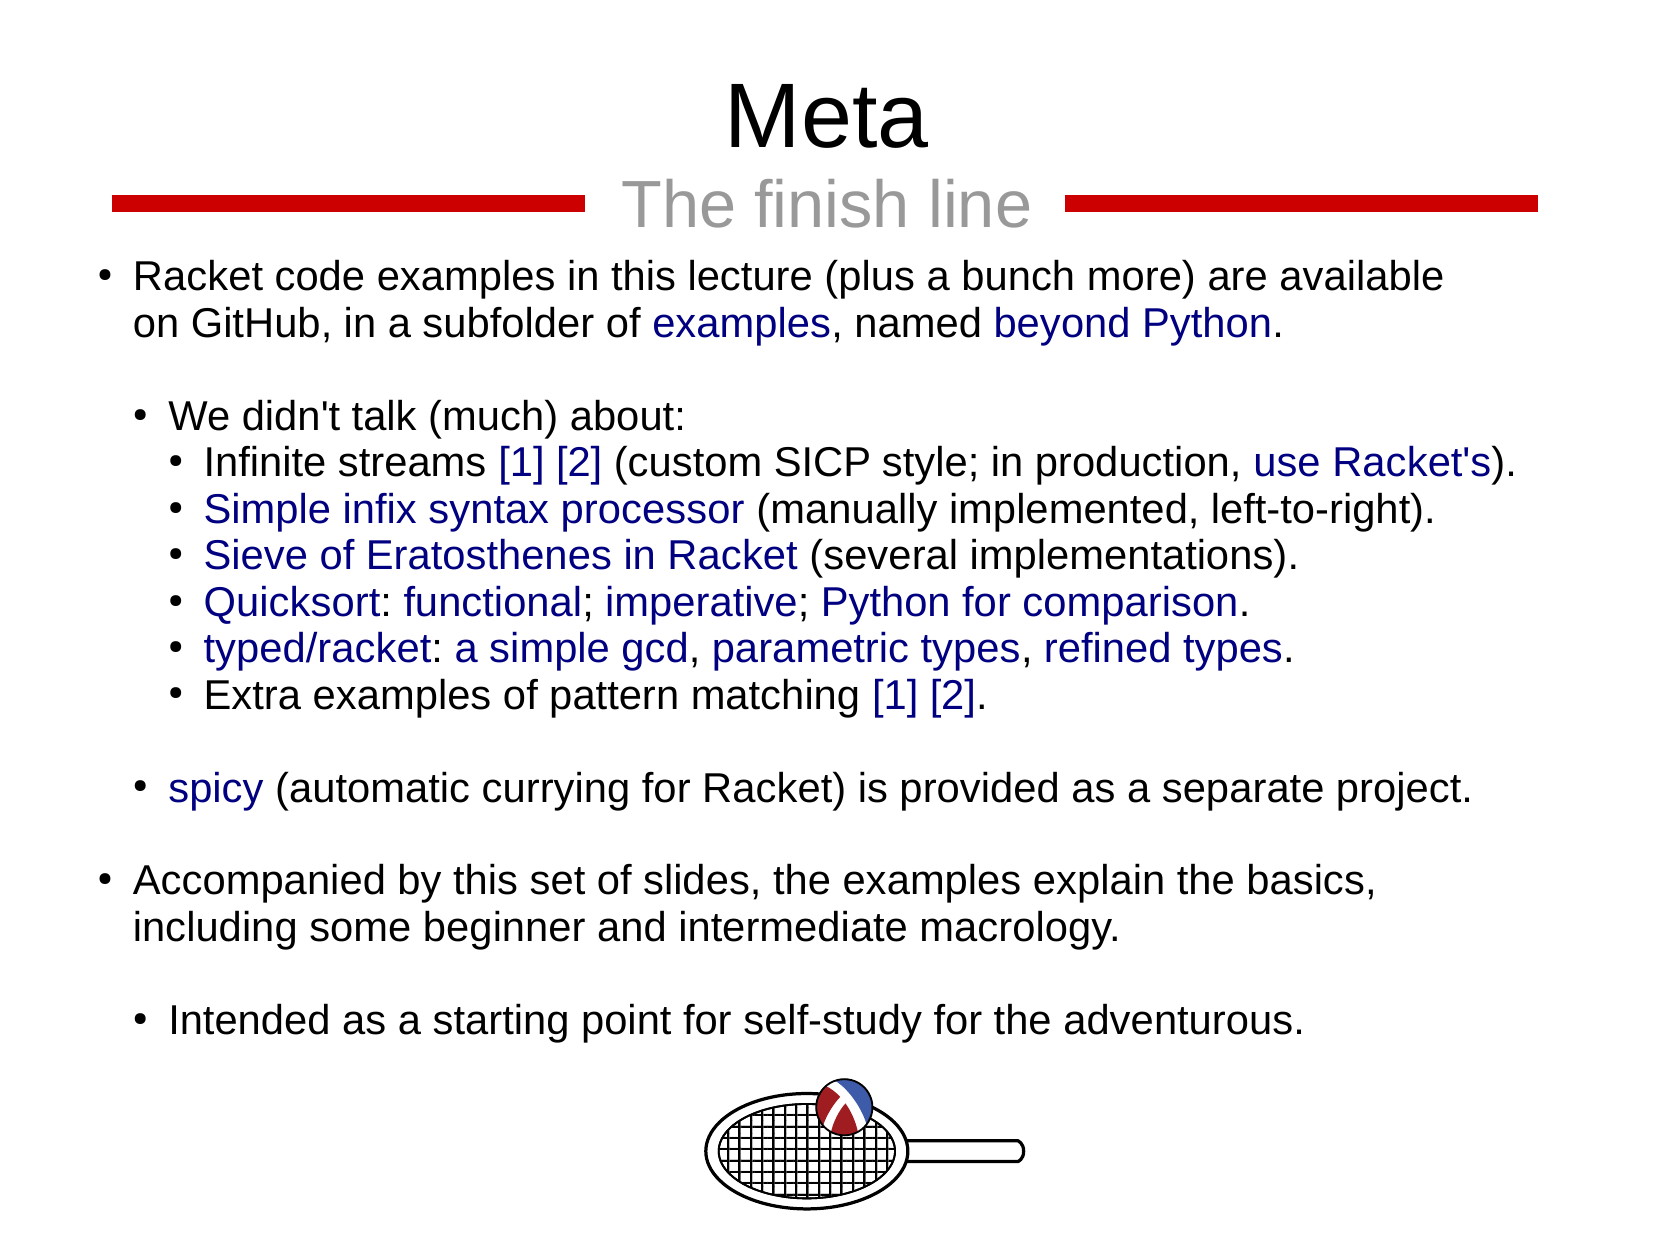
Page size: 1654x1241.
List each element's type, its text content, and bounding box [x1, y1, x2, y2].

title Meta The finish line [82, 49, 1571, 257]
text_box Racket code examples in this lecture (plus a bunch more) are available on GitHub, in a subfolder of examples, named beyond Python. We didn't talk (much) about: Infinite streams [1] [2] (custom SICP style; in production, use Racket's). Simple infix syntax processor (manually implemented, left-to-right). Sieve of Eratosthenes in Racket (several implementations). Quicksort: functional; imperative; Python for comparison. typed/racket: a simple gcd, parametric types, refined types. Extra examples of pattern matching [1] [2]. spicy (automatic currying for Racket) is provided as a separate project. Accompanied by this set of slides, the examples explain the basics, including some beginner and intermediate macrology. Intended as a starting point for self-study for the adventurous. [82, 199, 1561, 1156]
picture [704, 1078, 1026, 1211]
